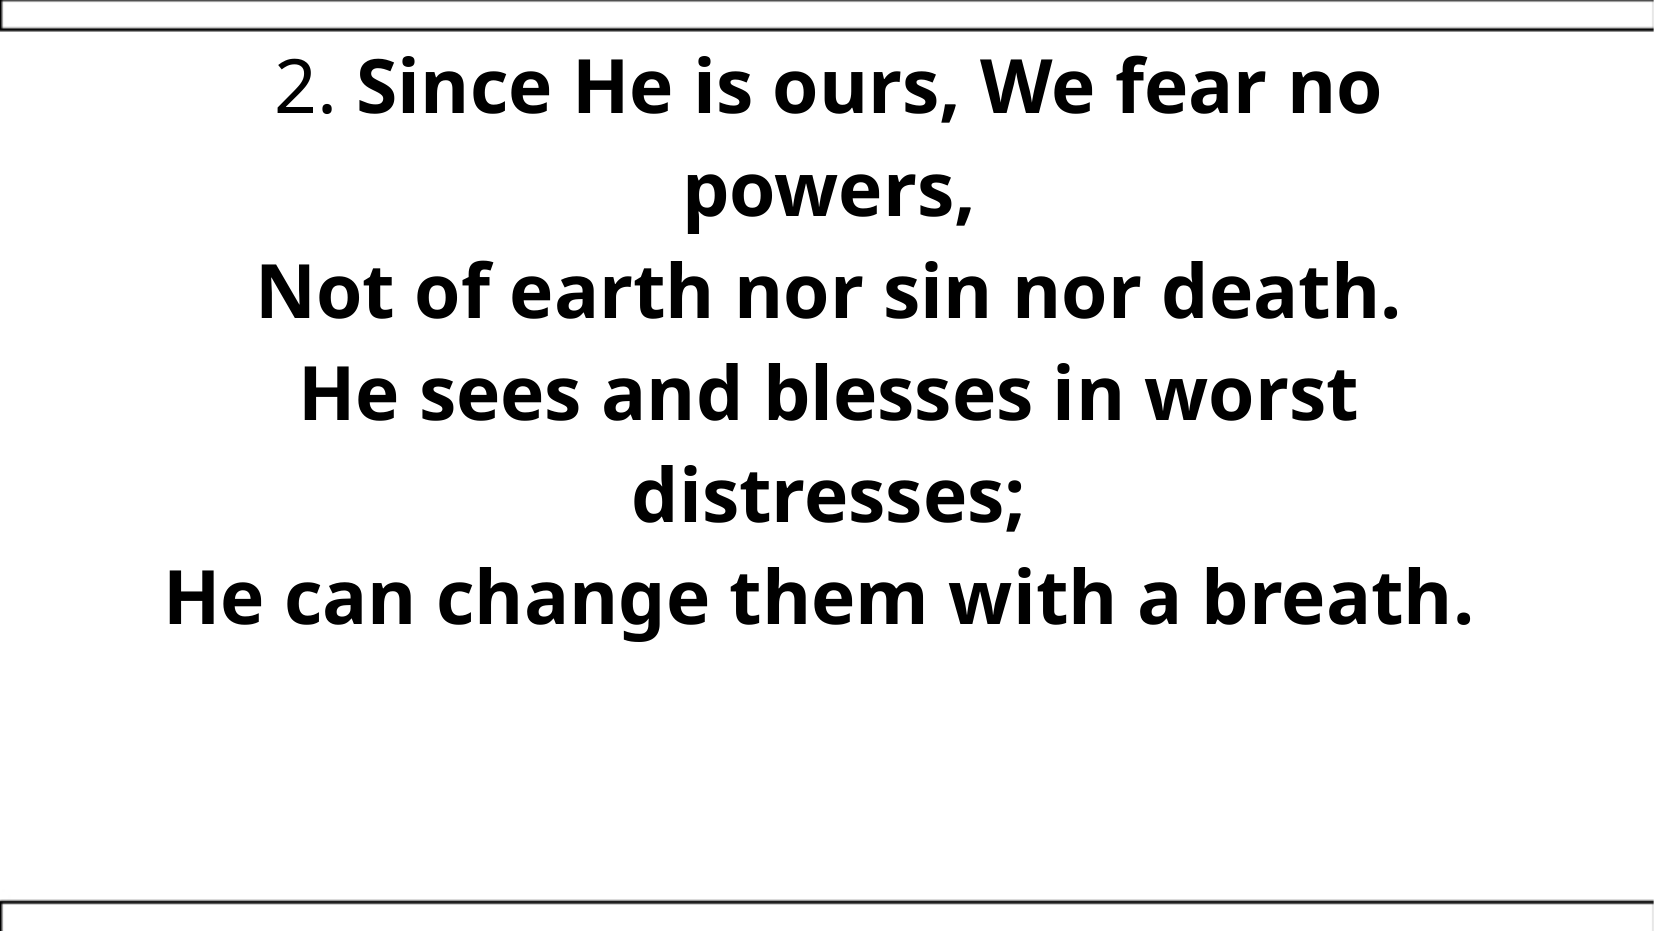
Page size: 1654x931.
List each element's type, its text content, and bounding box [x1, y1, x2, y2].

text_box 2. Since He is ours, We fear no powers, Not of earth nor sin nor death. He sees and blesses in worst distresses; He can change them with a breath. [109, 26, 1550, 441]
picture [0, 0, 1654, 931]
